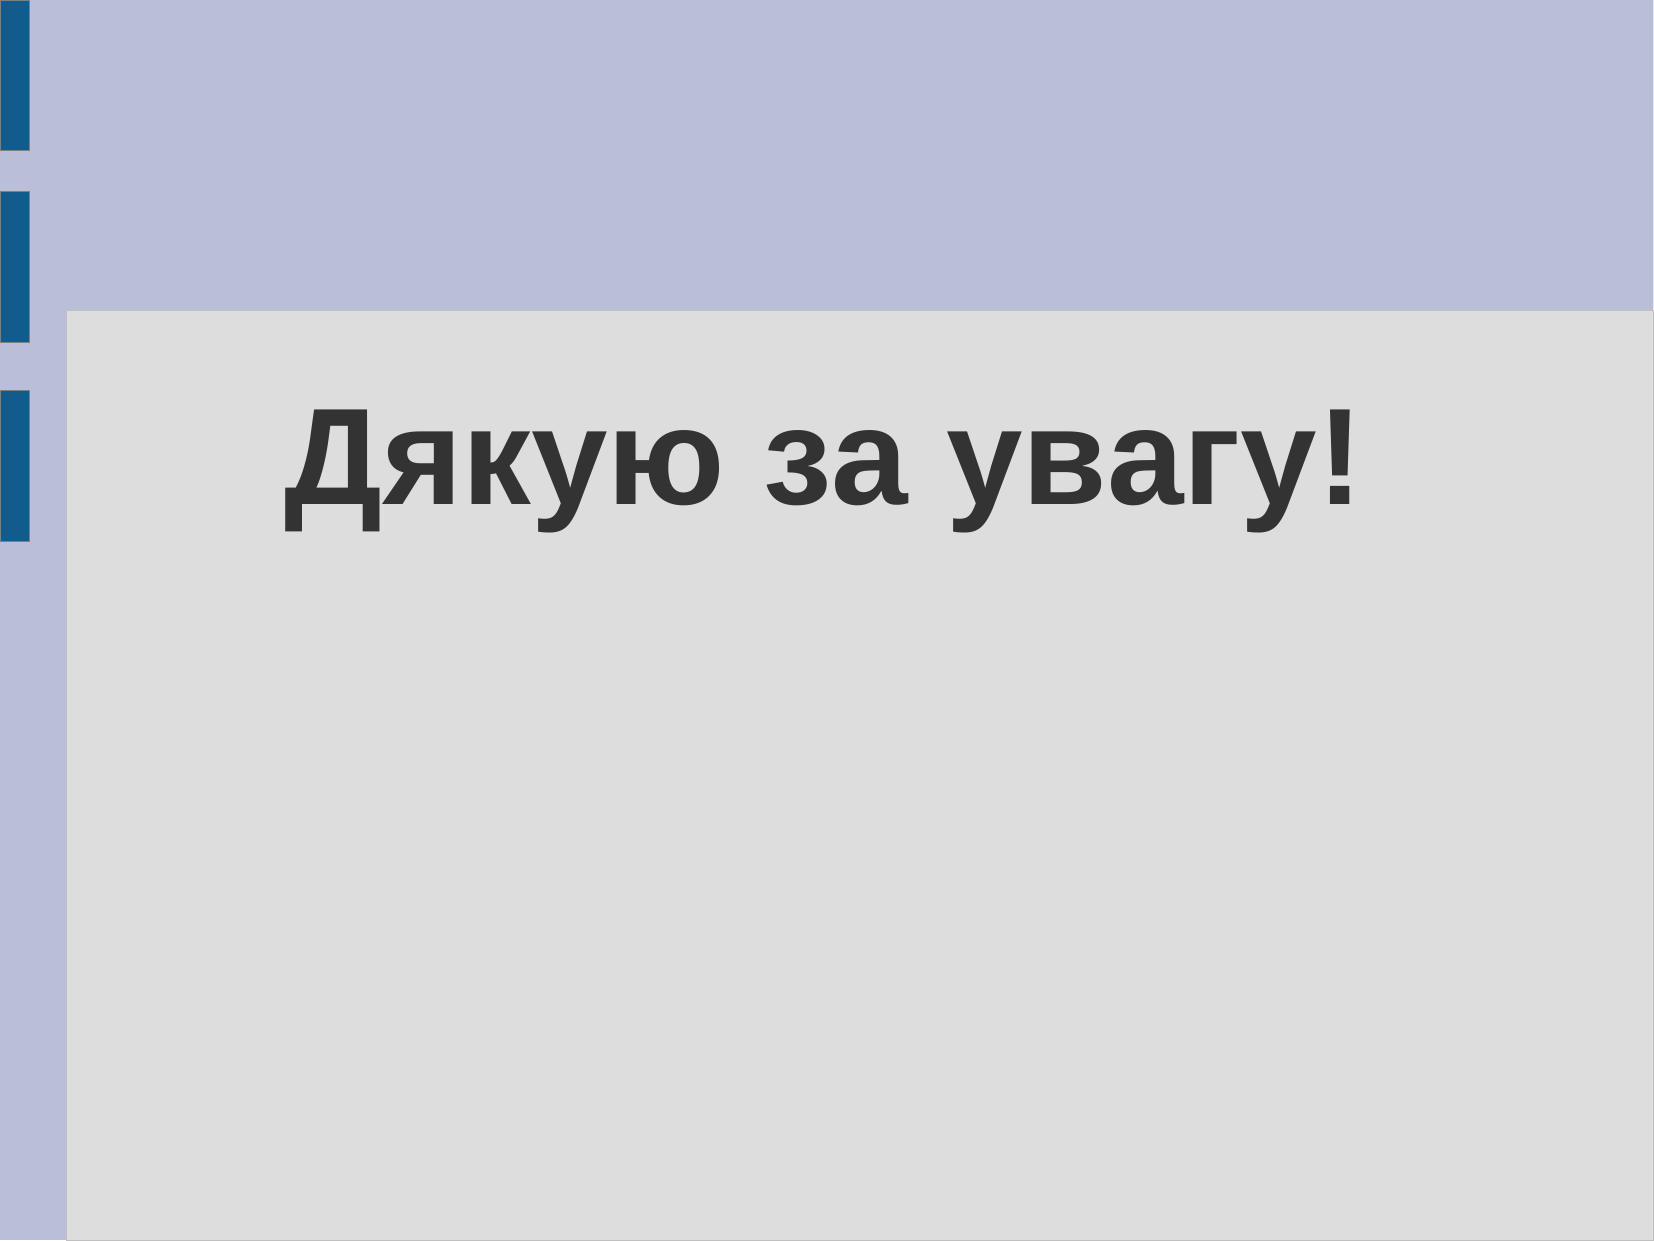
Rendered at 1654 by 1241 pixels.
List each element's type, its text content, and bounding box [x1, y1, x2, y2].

title Дякую за увагу! [118, 353, 1531, 562]
